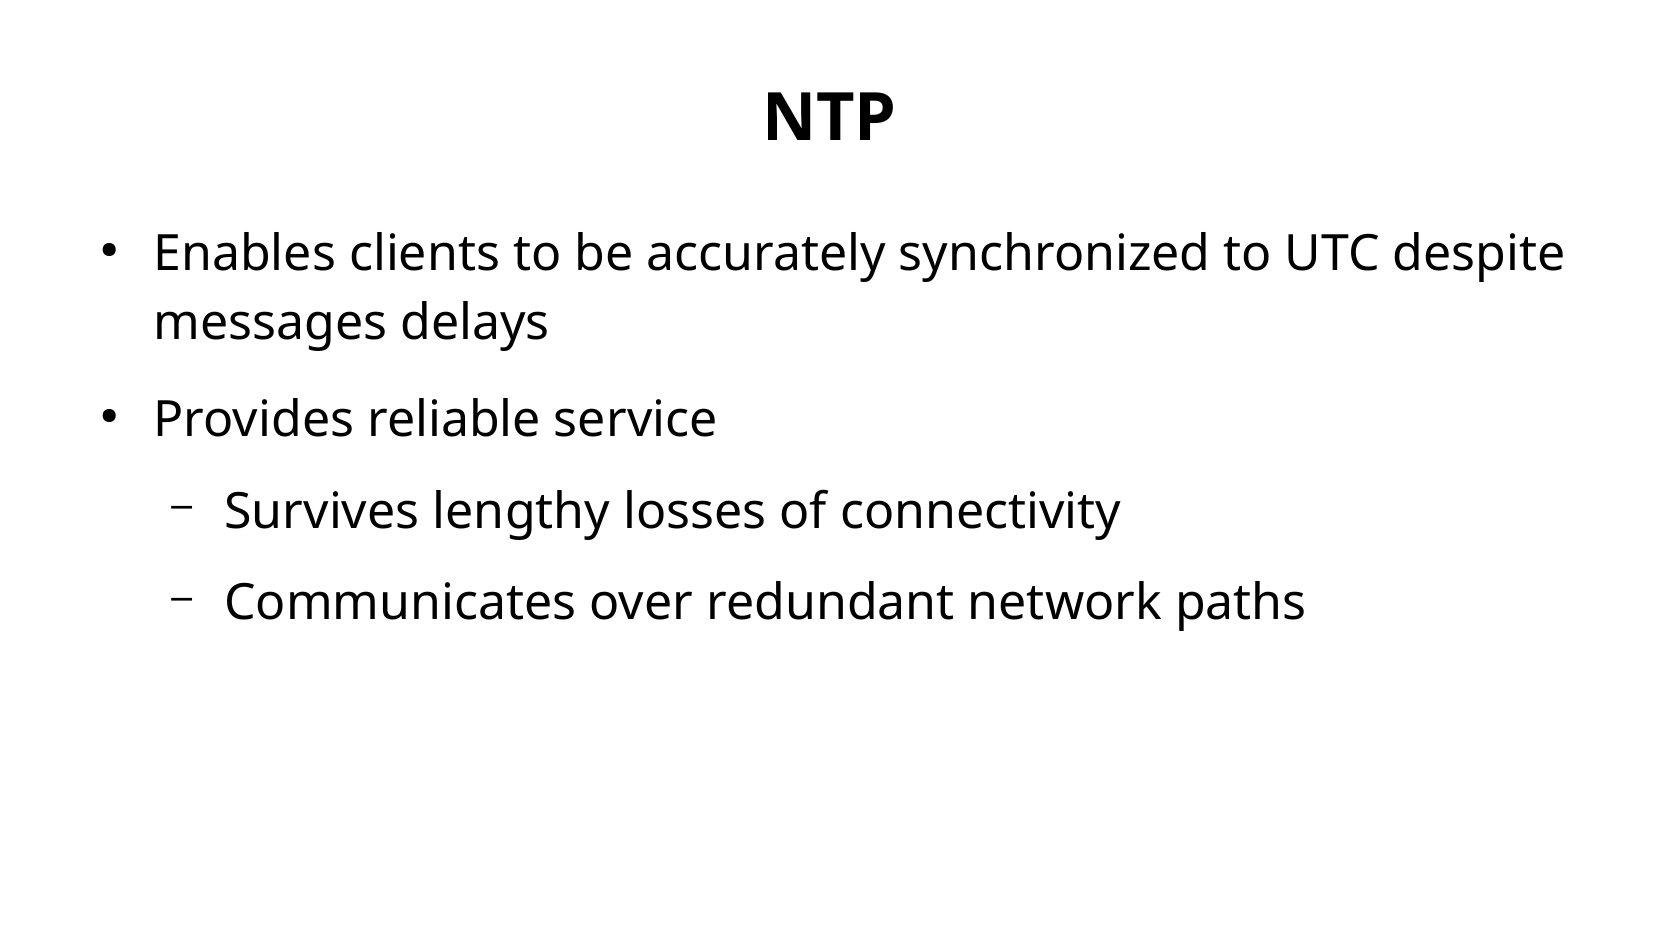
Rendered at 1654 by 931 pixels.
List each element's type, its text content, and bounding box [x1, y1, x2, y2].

list Enables clients to be accurately synchronized to UTC despite messages delays Provides reliable service Survives lengthy losses of connectivity Communicates over redundant network paths [82, 217, 1571, 757]
title NTP [82, 36, 1571, 193]
